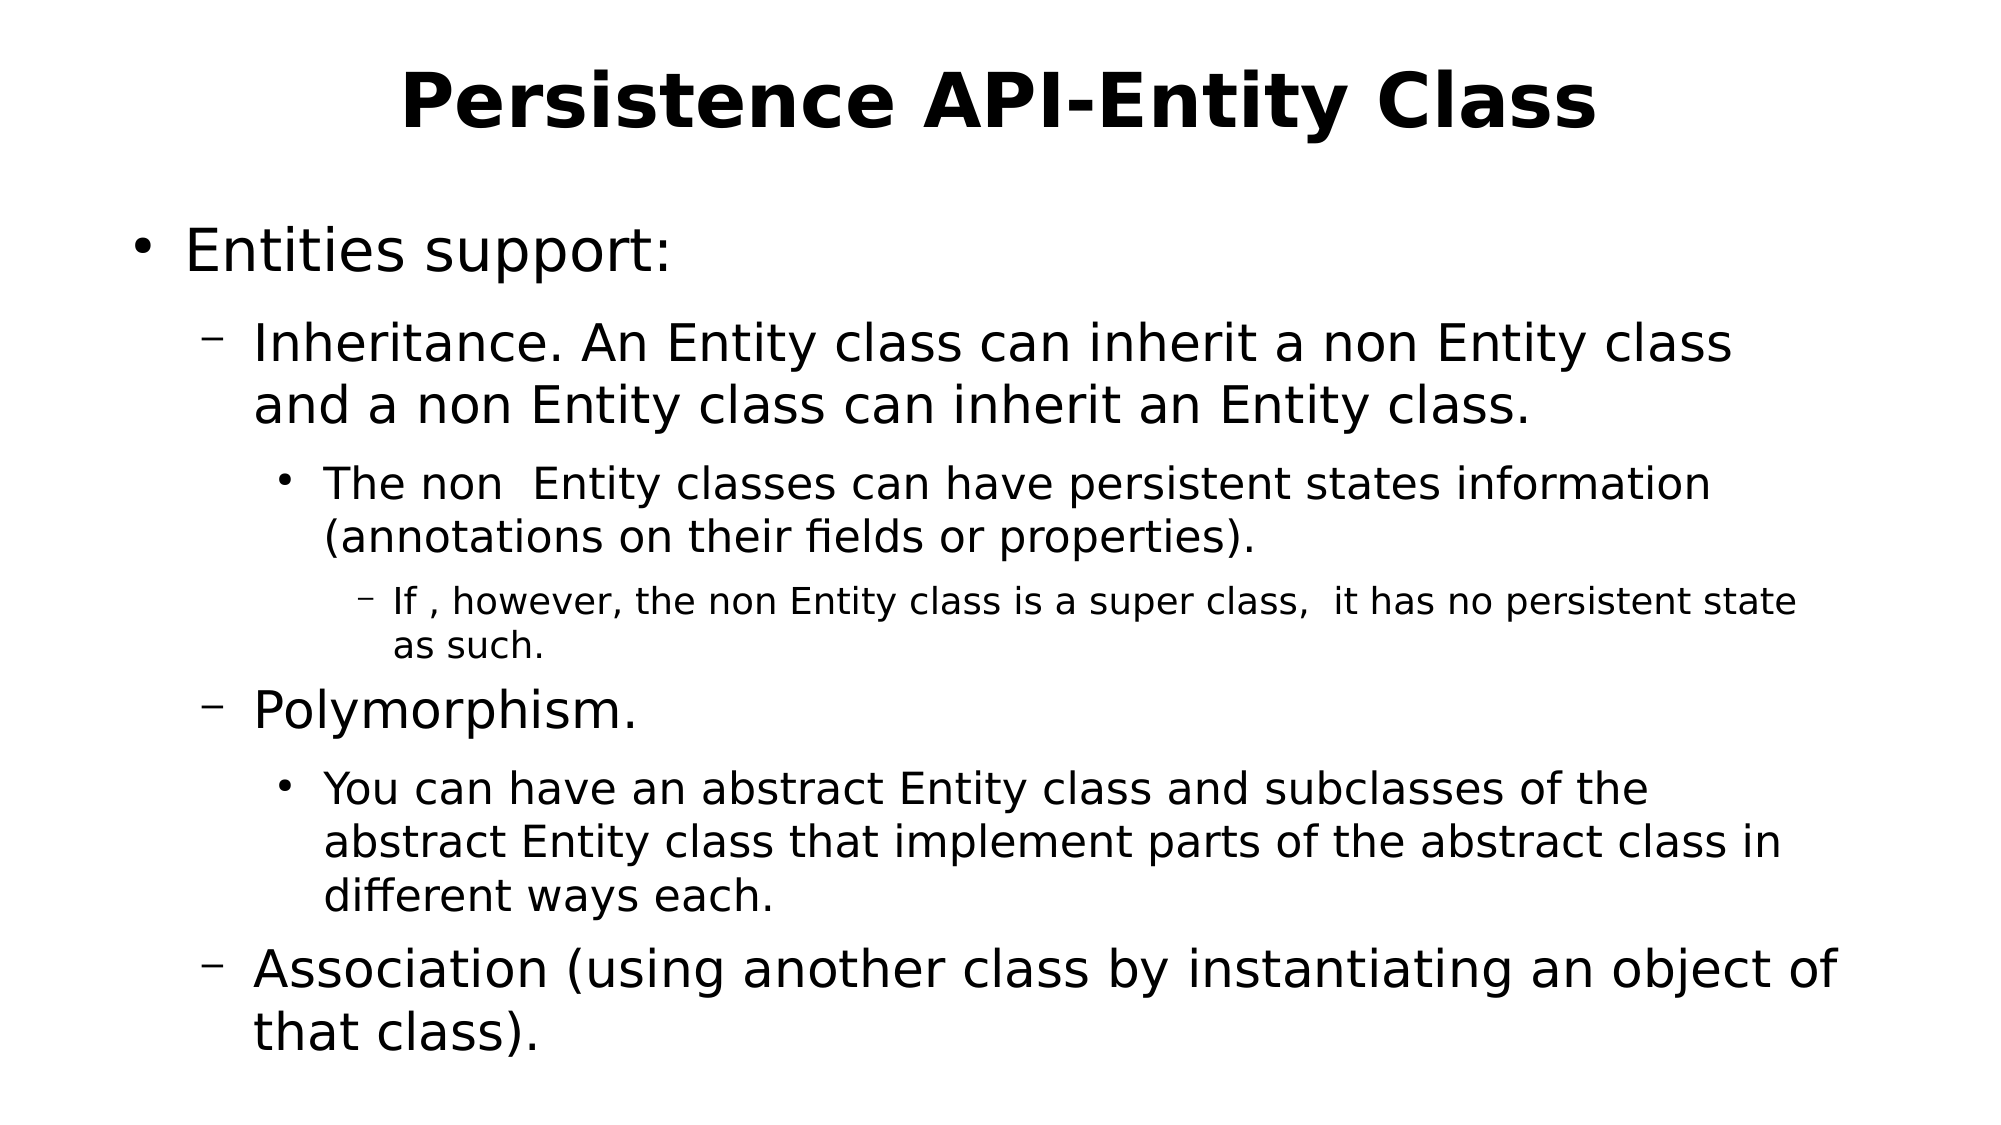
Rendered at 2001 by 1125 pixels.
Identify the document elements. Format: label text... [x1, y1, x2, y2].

title Persistence API-Entity Class [99, 44, 1900, 177]
list Entities support: Inheritance. An Entity class can inherit a non Entity class and a non Entity class can inherit an Entity class. The non Entity classes can have persistent states information (annotations on their fields or properties). If , however, the non Entity class is a super class, it has no persistent state as such. Polymorphism. You can have an abstract Entity class and subclasses of the abstract Entity class that implement parts of the abstract class in different ways each. Association (using another class by instantiating an object of that class). [99, 204, 1860, 1075]
